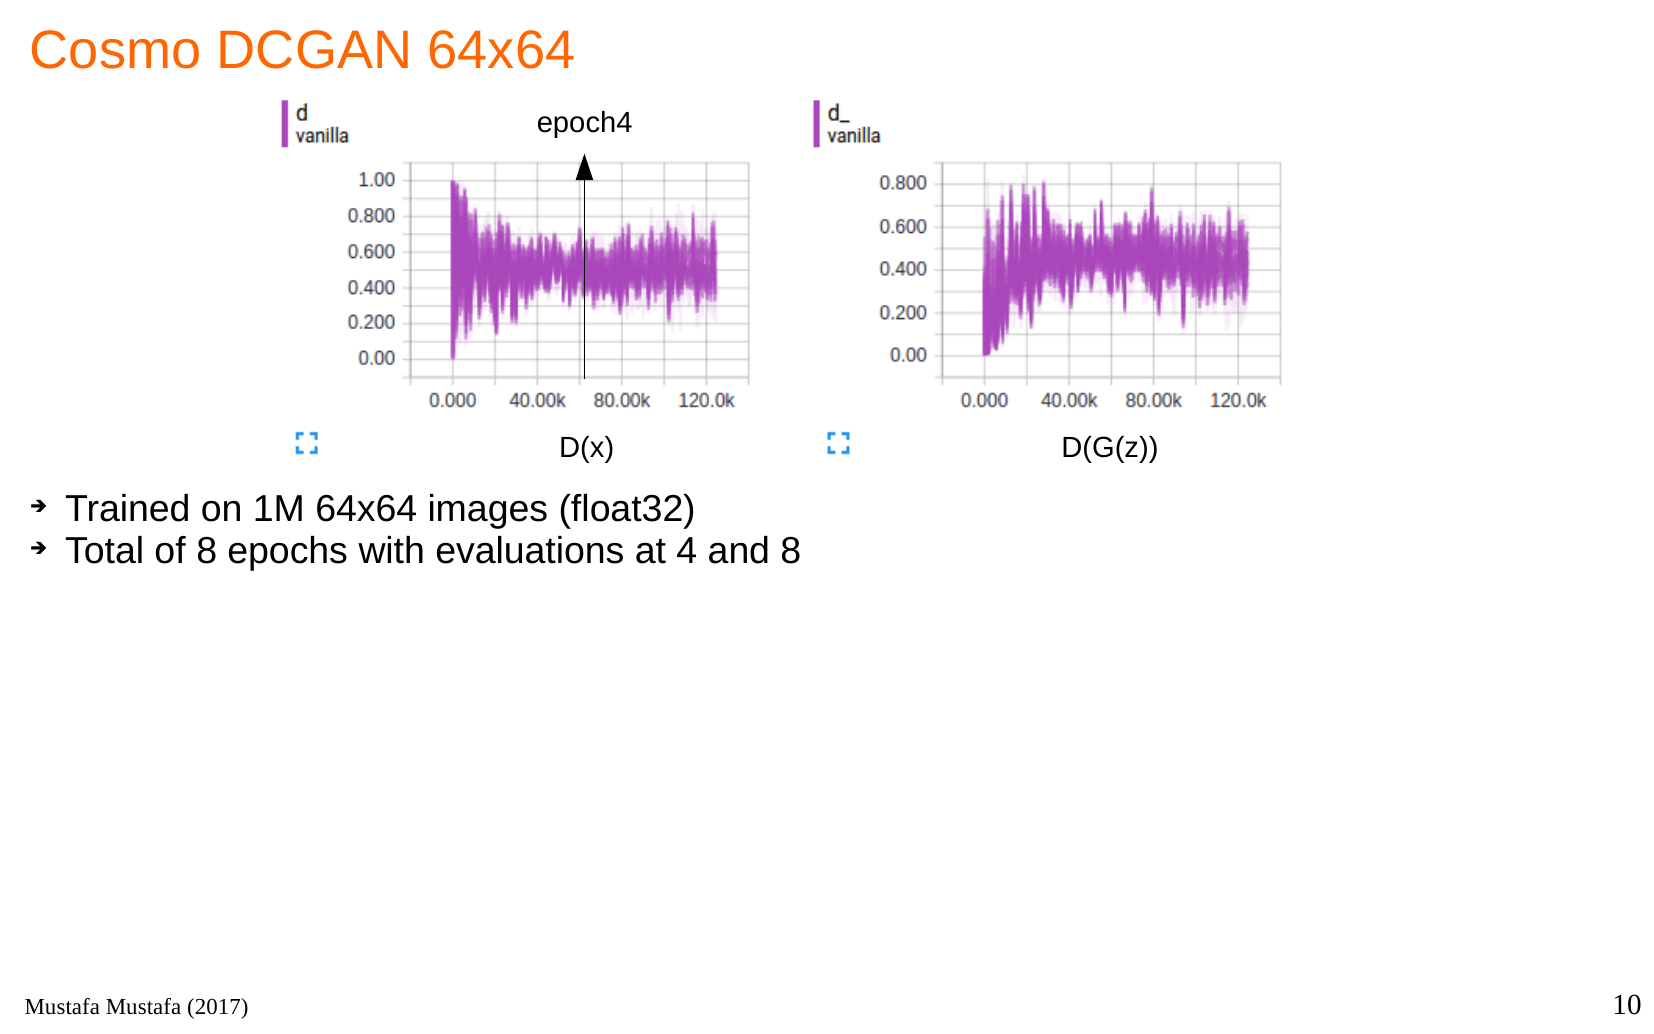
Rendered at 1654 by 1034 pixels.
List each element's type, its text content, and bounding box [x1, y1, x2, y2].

text_box D(G(z)) [1046, 423, 1174, 472]
title Cosmo DCGAN 64x64 [29, 17, 1621, 82]
picture [257, 88, 1308, 484]
text_box epoch4 [522, 90, 659, 148]
text_box Trained on 1M 64x64 images (float32) Total of 8 epochs with evaluations at 4 and 8 [15, 480, 1111, 579]
text_box D(x) [544, 423, 630, 472]
